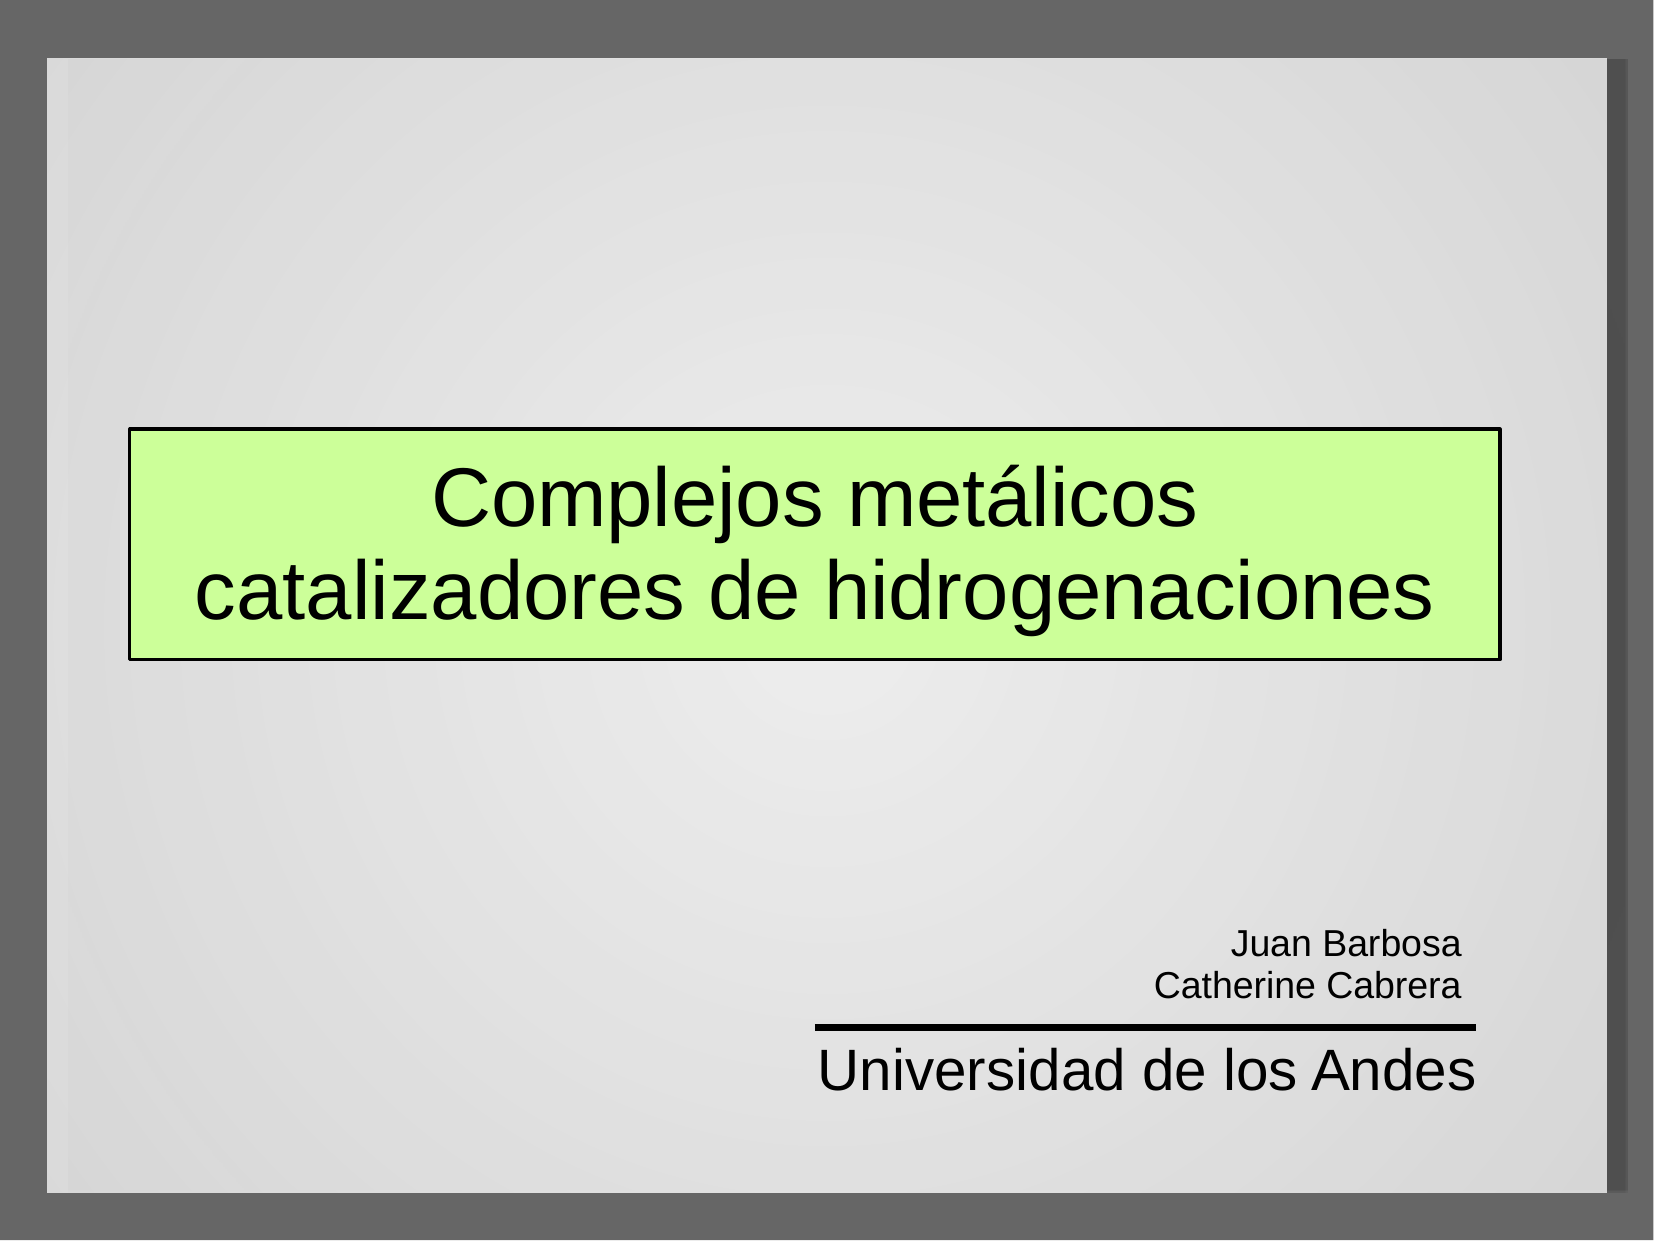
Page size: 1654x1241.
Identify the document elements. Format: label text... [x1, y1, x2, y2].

text_box Universidad de los Andes [803, 1030, 1501, 1111]
text_box [0, 0, 1654, 1241]
text_box Juan Barbosa Catherine Cabrera [1139, 915, 1477, 1015]
subtitle Complejos metálicos catalizadores de hidrogenaciones [129, 429, 1501, 660]
